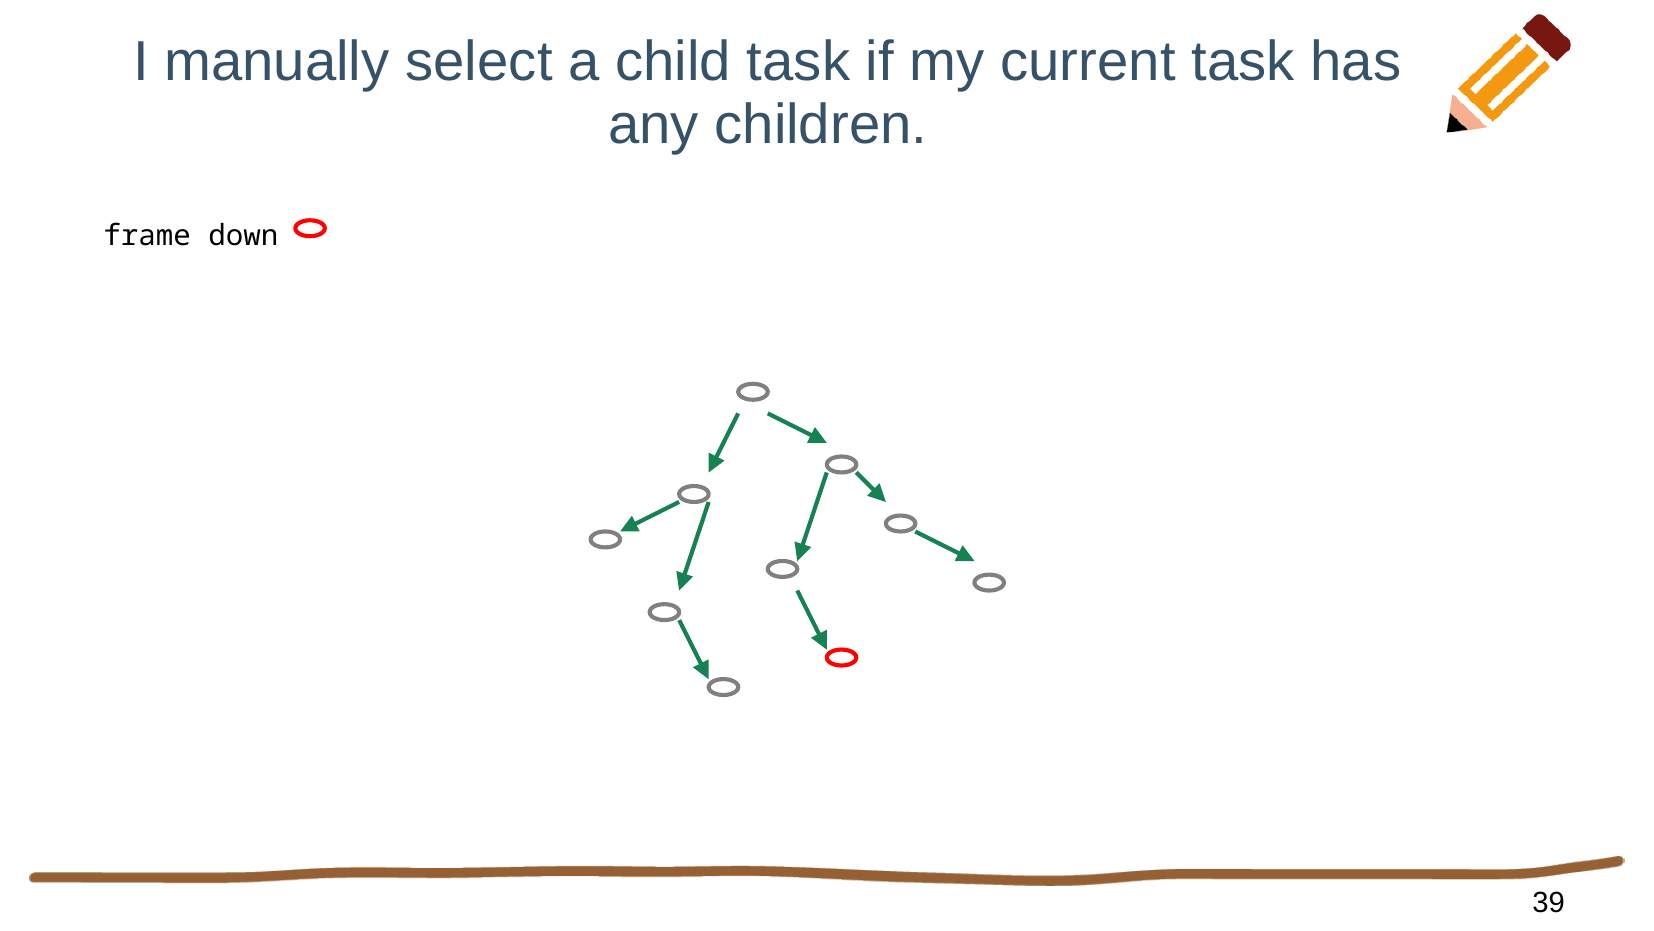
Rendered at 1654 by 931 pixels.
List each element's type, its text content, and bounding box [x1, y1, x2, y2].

text_box [649, 604, 680, 621]
text_box [738, 383, 768, 400]
text_box [767, 560, 798, 577]
text_box [590, 531, 621, 548]
text_box [974, 574, 1004, 591]
text_box [708, 679, 739, 696]
text_box [679, 486, 709, 502]
text_box frame down [88, 206, 311, 251]
title I manually select a child task if my current task has any children. [88, 29, 1447, 237]
text_box [885, 515, 916, 532]
text_box [295, 220, 325, 237]
picture [29, 856, 1625, 886]
picture [1446, 14, 1571, 133]
text_box [826, 456, 857, 473]
text_box [826, 649, 857, 666]
